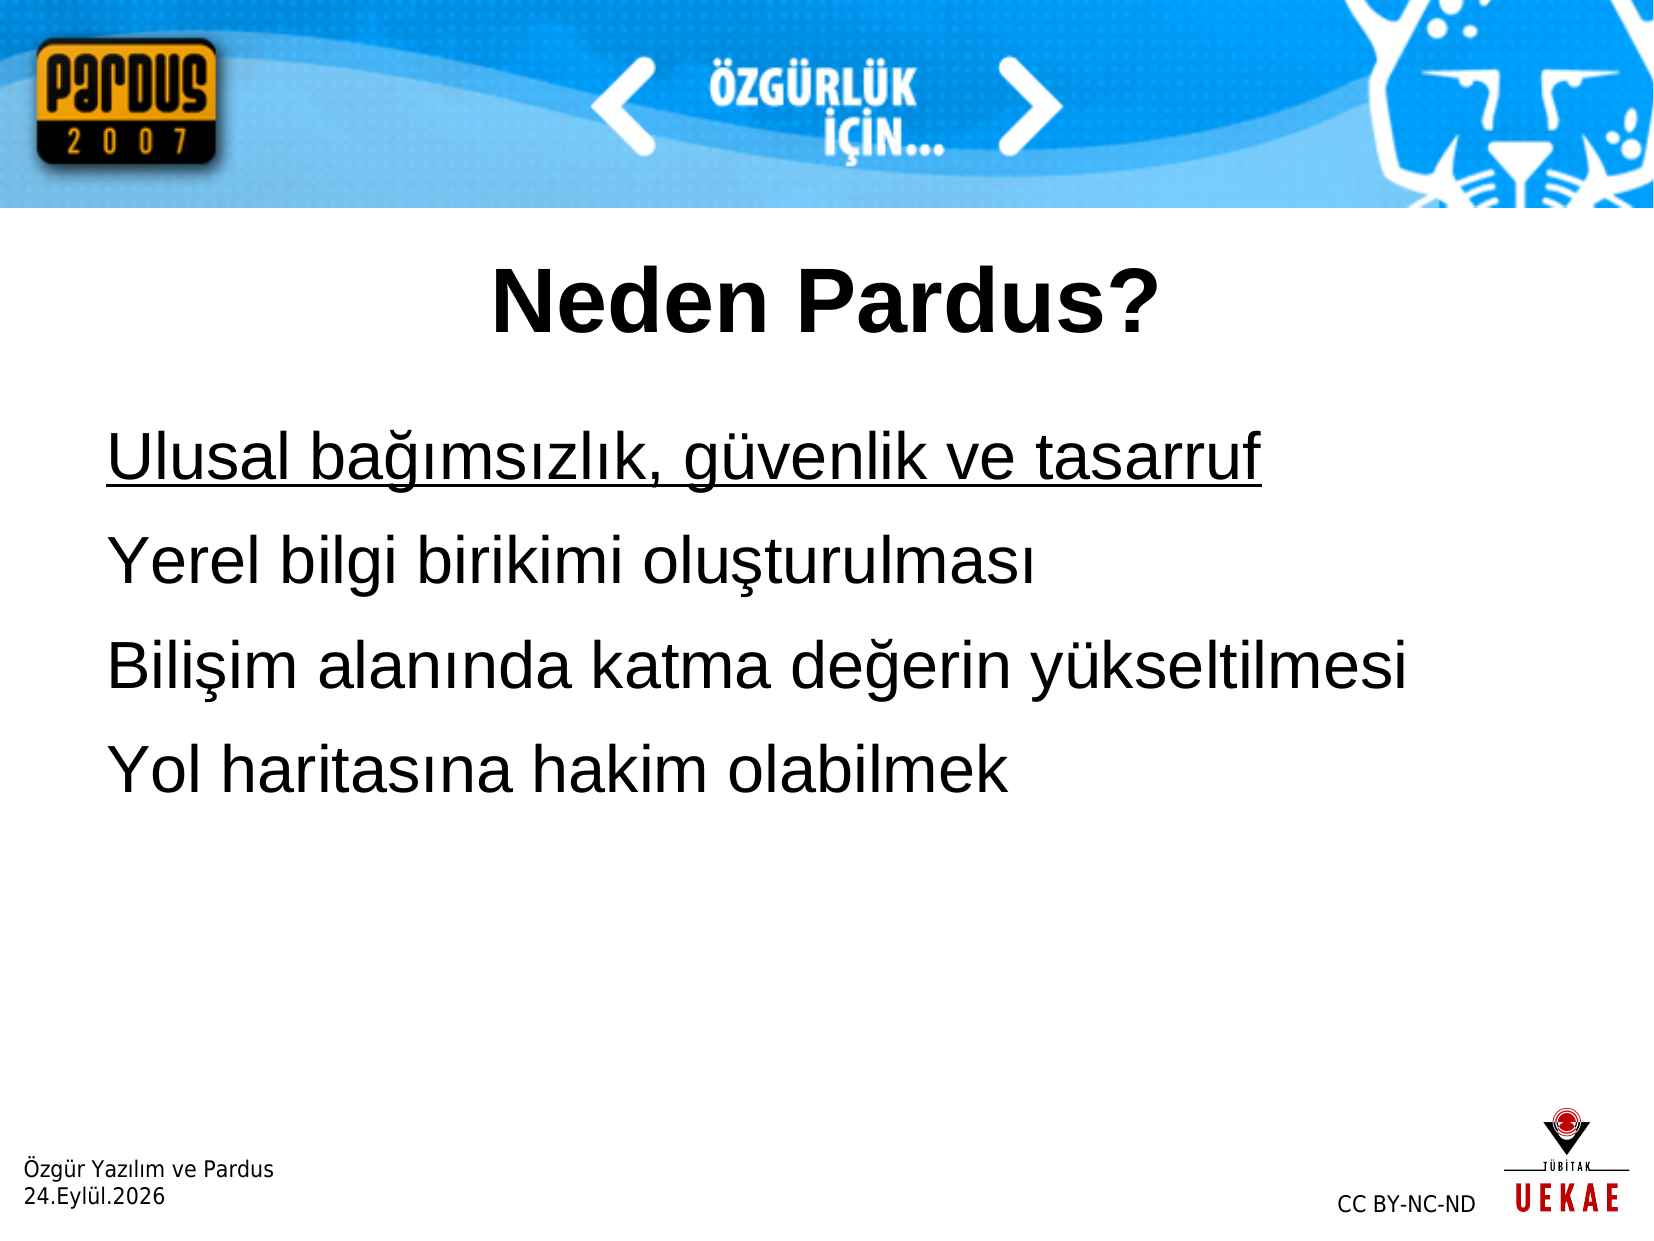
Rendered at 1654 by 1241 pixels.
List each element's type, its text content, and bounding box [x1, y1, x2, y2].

picture [0, 0, 1654, 208]
picture [1500, 1104, 1634, 1215]
list Ulusal bağımsızlık, güvenlik ve tasarruf Yerel bilgi birikimi oluşturulması Bilişim alanında katma değerin yükseltilmesi Yol haritasına hakim olabilmek [88, 419, 1571, 1056]
title Neden Pardus? [82, 197, 1571, 405]
